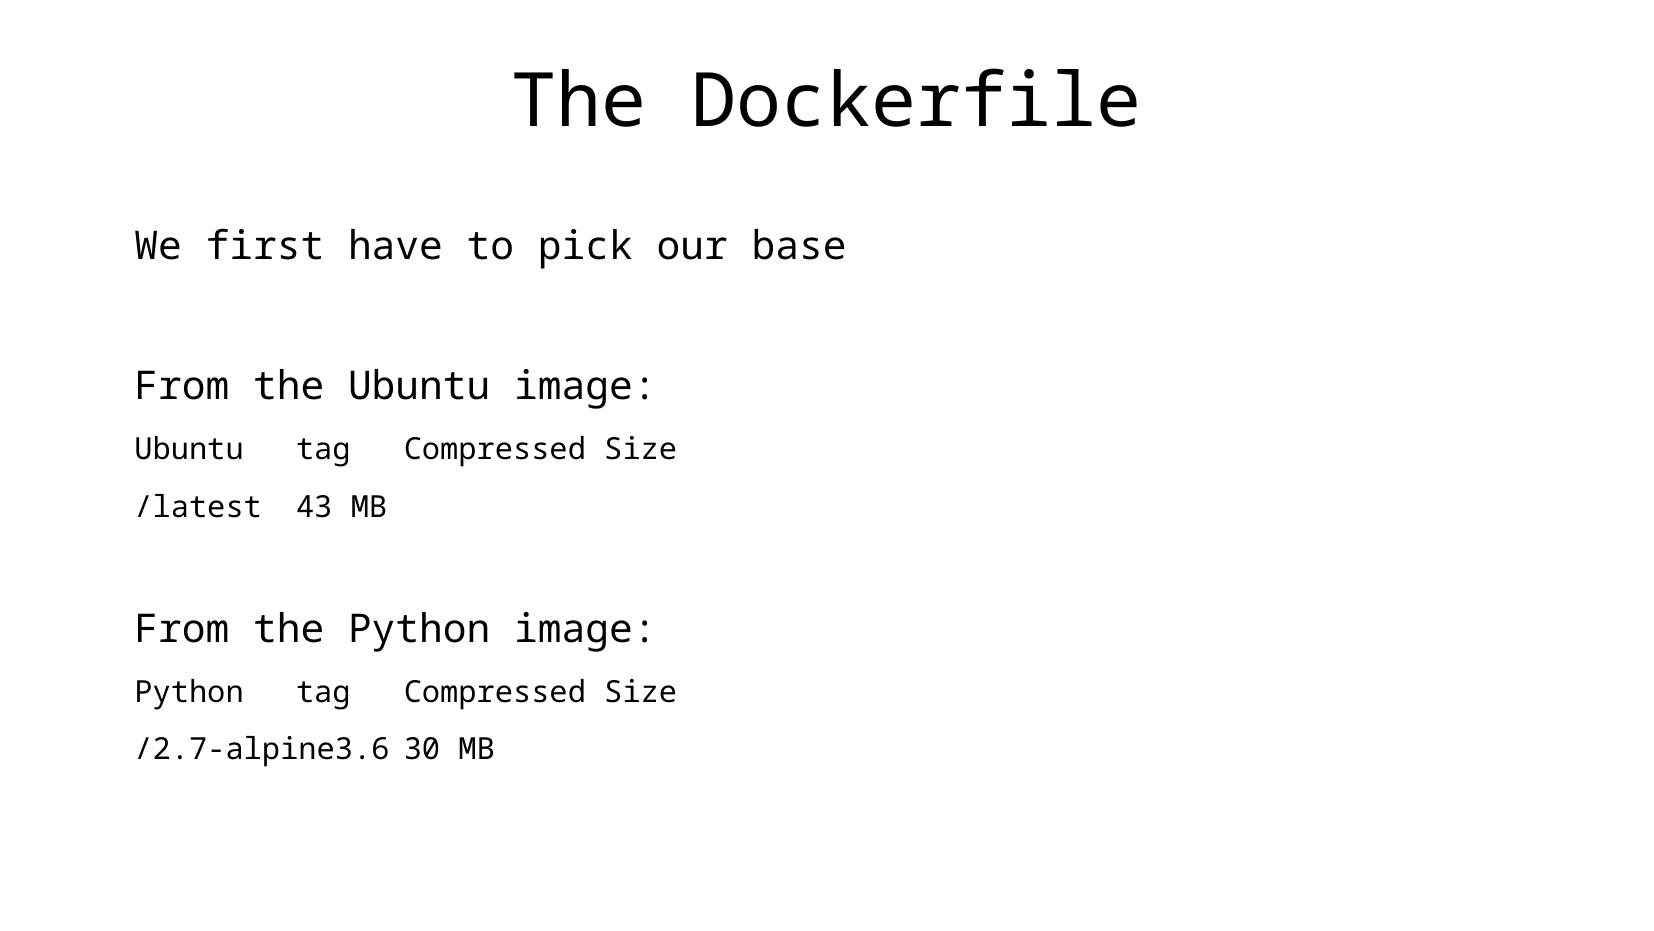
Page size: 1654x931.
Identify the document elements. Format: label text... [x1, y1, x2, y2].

title The Dockerfile [82, 19, 1571, 175]
list We first have to pick our base From the Ubuntu image: Ubuntu tag Compressed Size /latest 43 MB From the Python image: Python tag Compressed Size /2.7-alpine3.6 30 MB [82, 217, 1571, 898]
